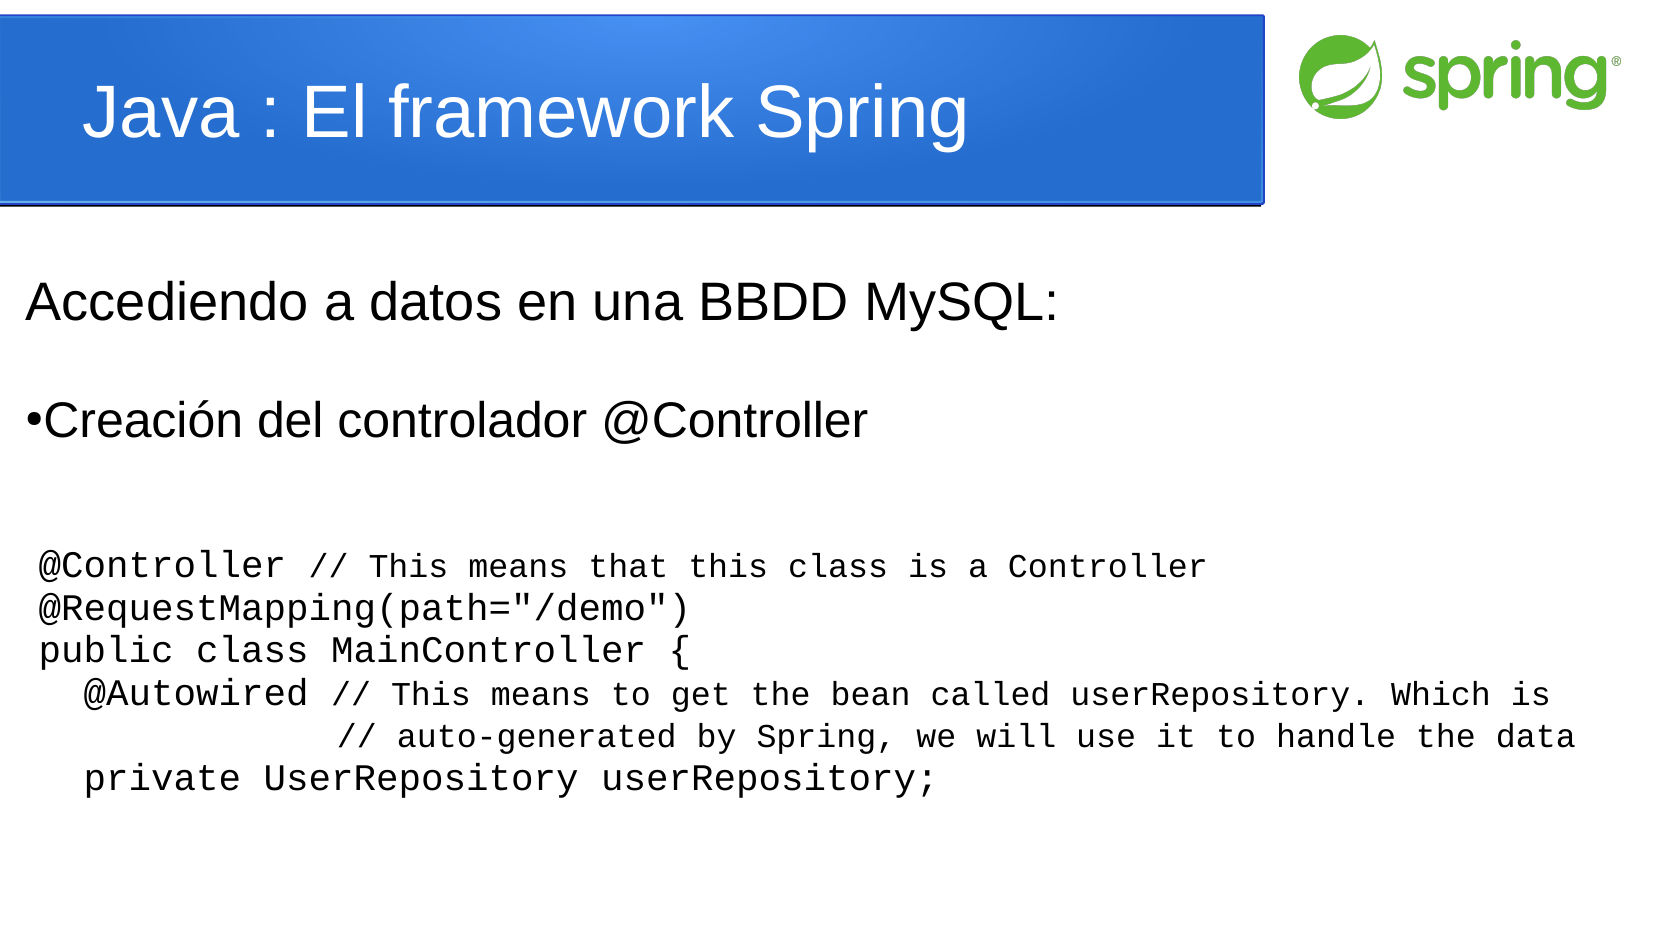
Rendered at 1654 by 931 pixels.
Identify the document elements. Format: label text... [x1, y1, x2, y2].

picture [1299, 35, 1621, 119]
subtitle Accediendo a datos en una BBDD MySQL: Creación del controlador @Controller @Controller // This means that this class is a Controller @RequestMapping(path="/demo") public class MainController { @Autowired // This means to get the bean called userRepository. Which is // auto-generated by Spring, we will use it to handle the data private UserRepository userRepository; [25, 164, 1644, 931]
title Java : El framework Spring [82, 35, 1235, 164]
